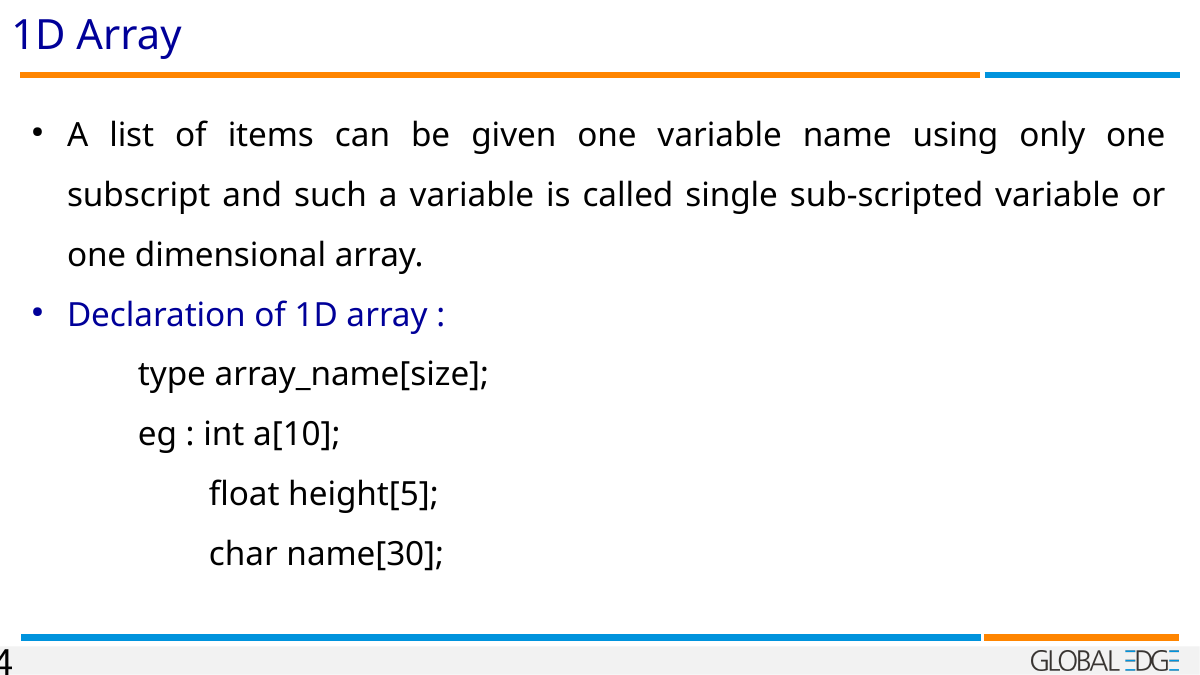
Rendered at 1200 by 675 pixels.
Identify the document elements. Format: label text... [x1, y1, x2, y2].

text_box 1D Array [0, 6, 1075, 60]
text_box A list of items can be given one variable name using only one subscript and such a variable is called single sub-scripted variable or one dimensional array. Declaration of 1D array : type array_name[size];ze]; eg : int a[10]; float height[5]; char name[30]; [20, 87, 1179, 628]
picture [1031, 650, 1179, 671]
